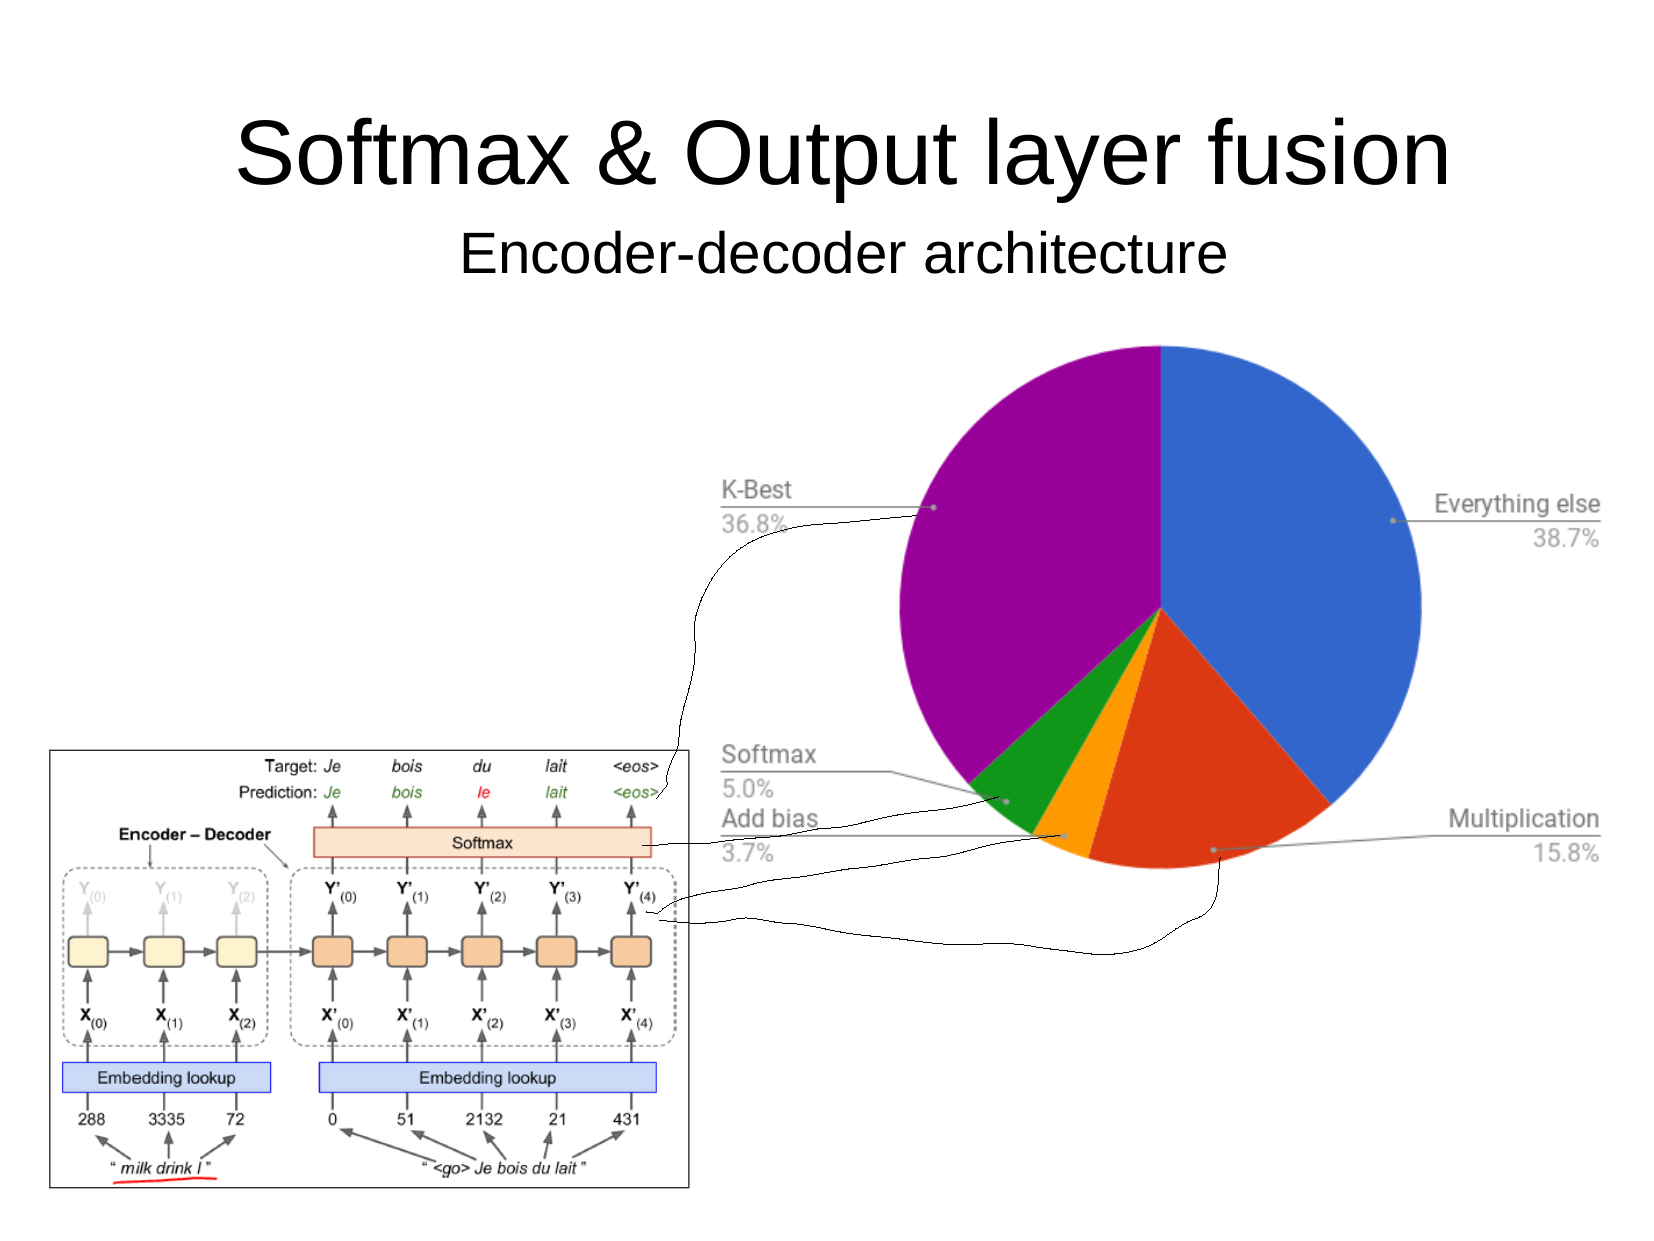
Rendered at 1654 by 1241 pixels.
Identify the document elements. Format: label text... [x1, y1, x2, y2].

title Softmax & Output layer fusion [82, 49, 1571, 149]
picture [47, 317, 1630, 1193]
title Encoder-decoder architecture [82, 149, 1571, 357]
